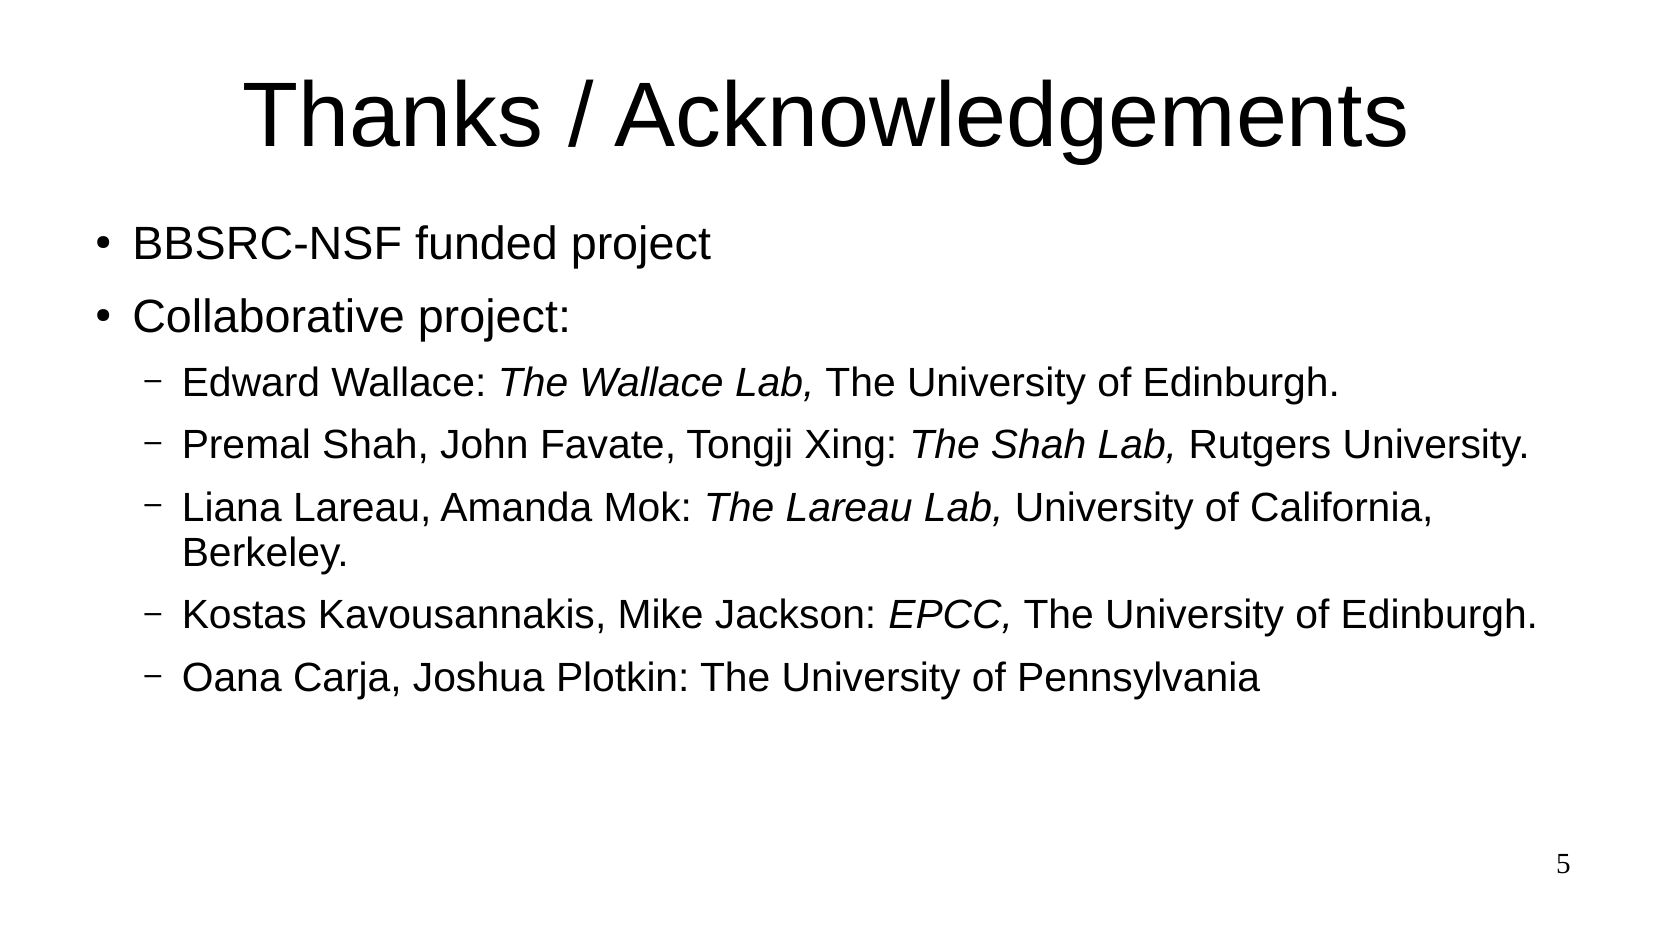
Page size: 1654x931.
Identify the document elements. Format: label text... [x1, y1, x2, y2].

title Thanks / Acknowledgements [82, 37, 1571, 193]
list BBSRC-NSF funded project Collaborative project: Edward Wallace: The Wallace Lab, The University of Edinburgh. Premal Shah, John Favate, Tongji Xing: The Shah Lab, Rutgers University. Liana Lareau, Amanda Mok: The Lareau Lab, University of California, Berkeley. Kostas Kavousannakis, Mike Jackson: EPCC, The University of Edinburgh. Oana Carja, Joshua Plotkin: The University of Pennsylvania [82, 217, 1571, 758]
